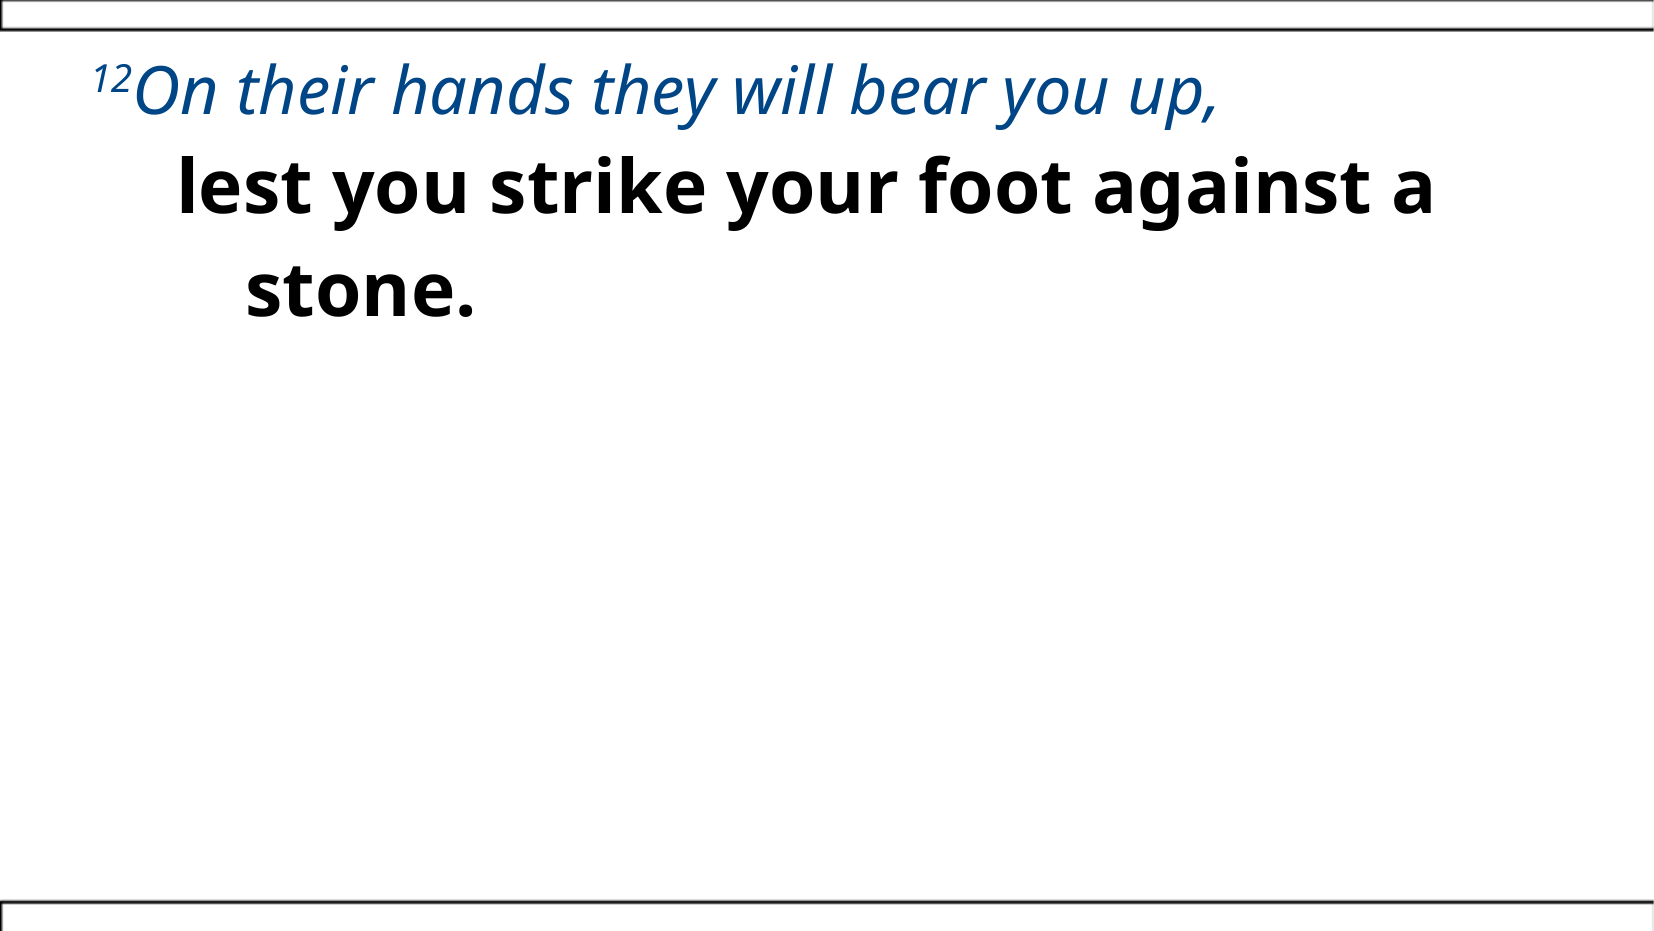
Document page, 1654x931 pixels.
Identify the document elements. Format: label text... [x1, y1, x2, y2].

picture [0, 0, 1654, 931]
text_box 12On their hands they will bear you up, lest you strike your foot against a stone. [75, 35, 1561, 426]
